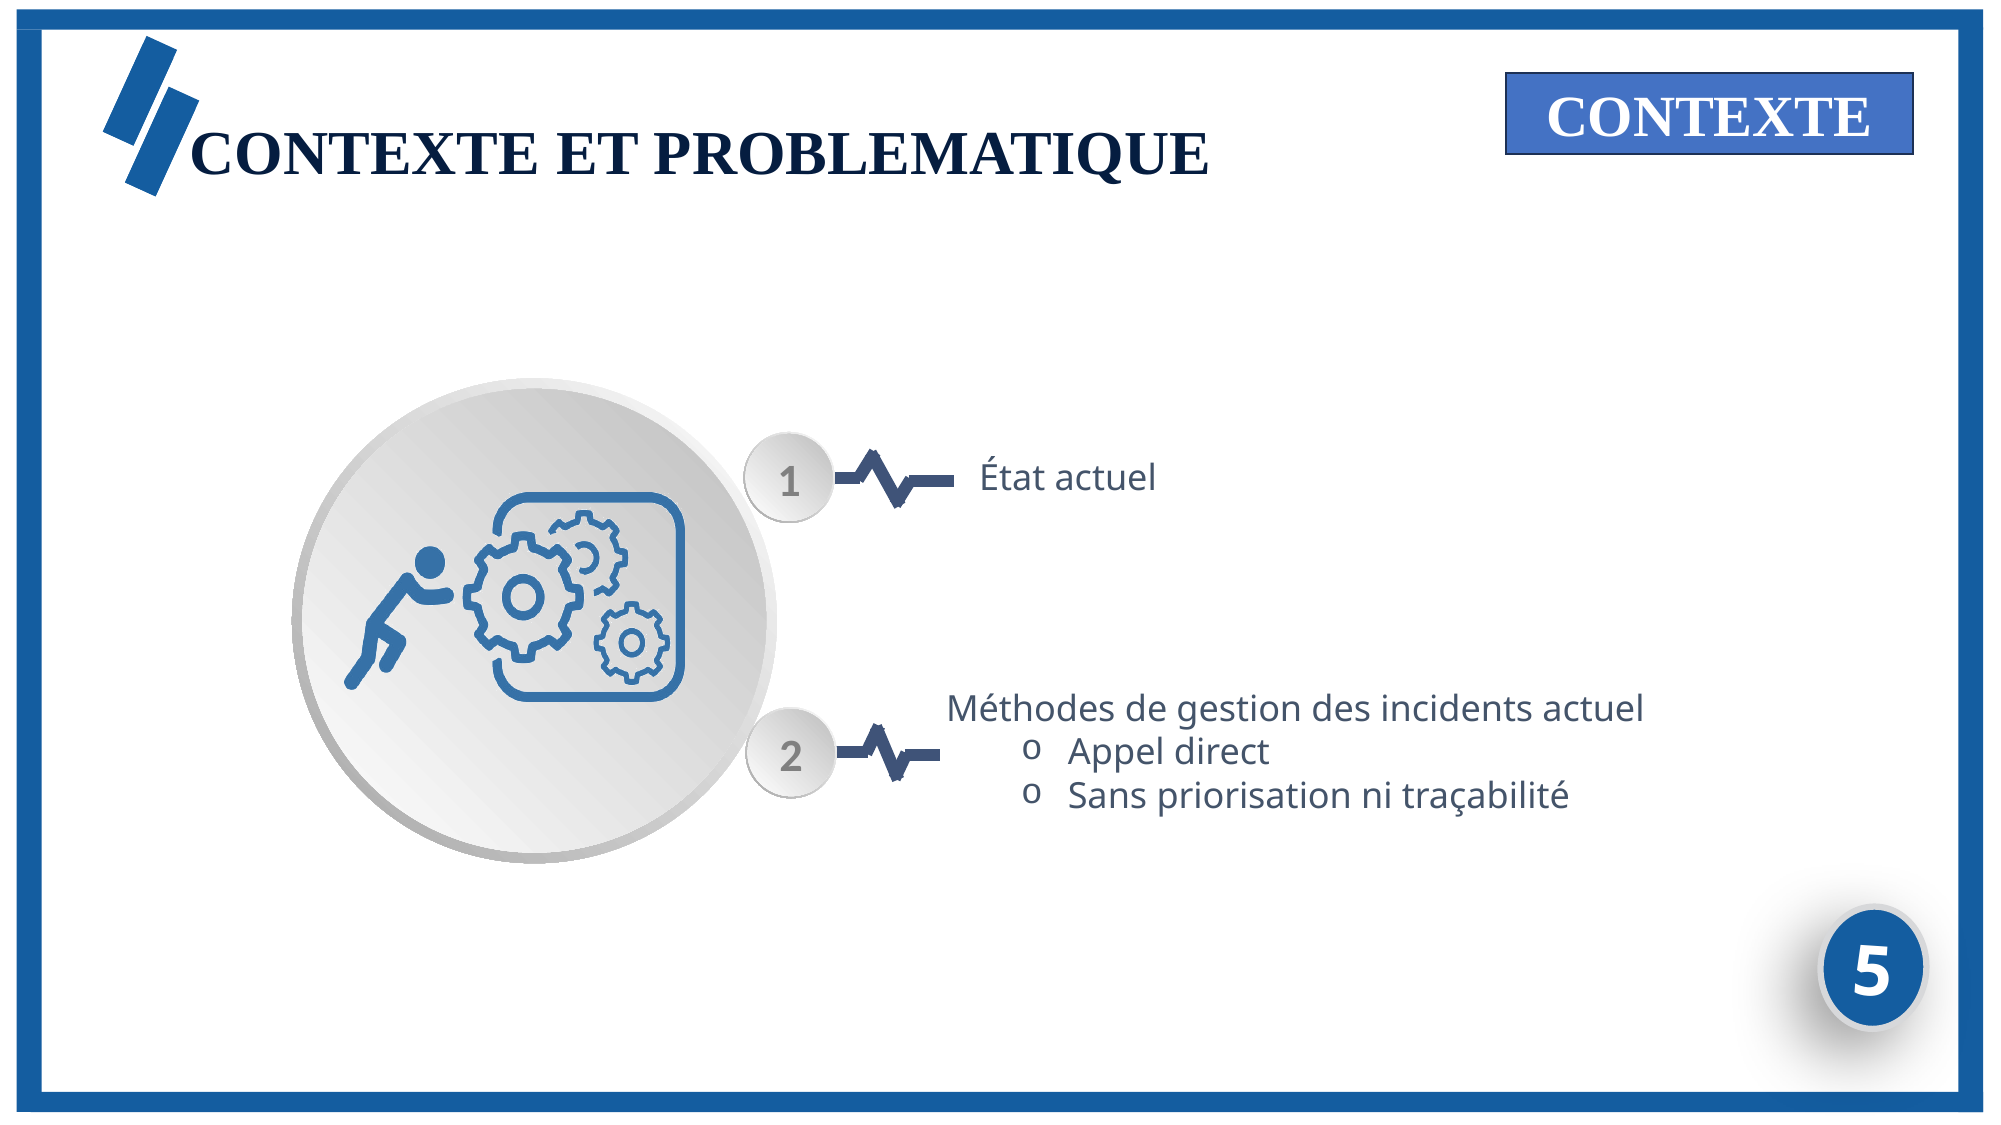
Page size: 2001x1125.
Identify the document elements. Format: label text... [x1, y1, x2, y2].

text_box [16, 9, 1984, 1113]
text_box 1 [745, 433, 833, 521]
text_box 2 [747, 709, 835, 797]
text_box 5 [1820, 906, 1927, 1029]
text_box CONTEXTE [1505, 72, 1913, 155]
text_box Méthodes de gestion des incidents actuel Appel direct Sans priorisation ni traçabilité [946, 685, 1682, 801]
text_box État actuel [979, 432, 1659, 515]
picture [344, 492, 685, 702]
text_box CONTEXTE ET PROBLEMATIQUE [179, 99, 1224, 187]
